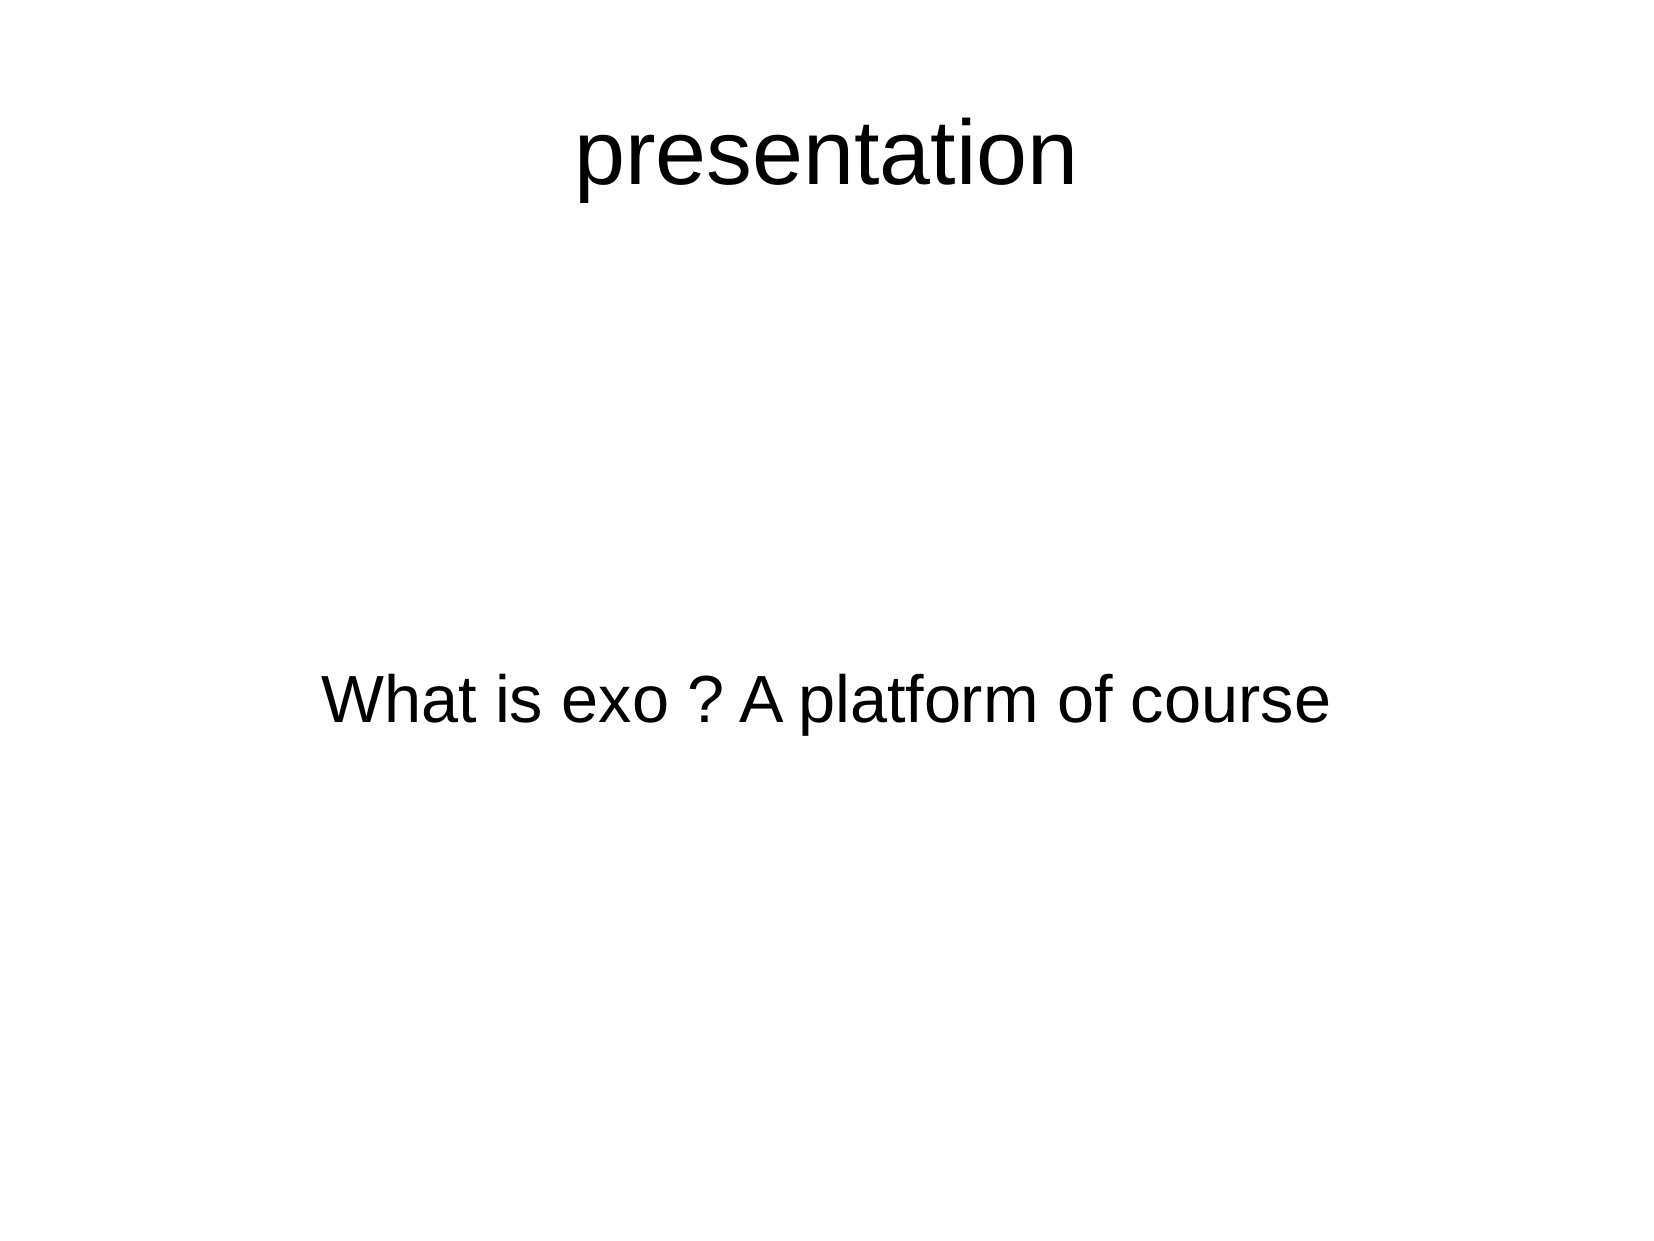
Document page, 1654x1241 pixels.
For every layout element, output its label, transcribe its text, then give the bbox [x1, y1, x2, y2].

subtitle What is exo ? A platform of course [82, 290, 1571, 1109]
title presentation [82, 49, 1571, 257]
